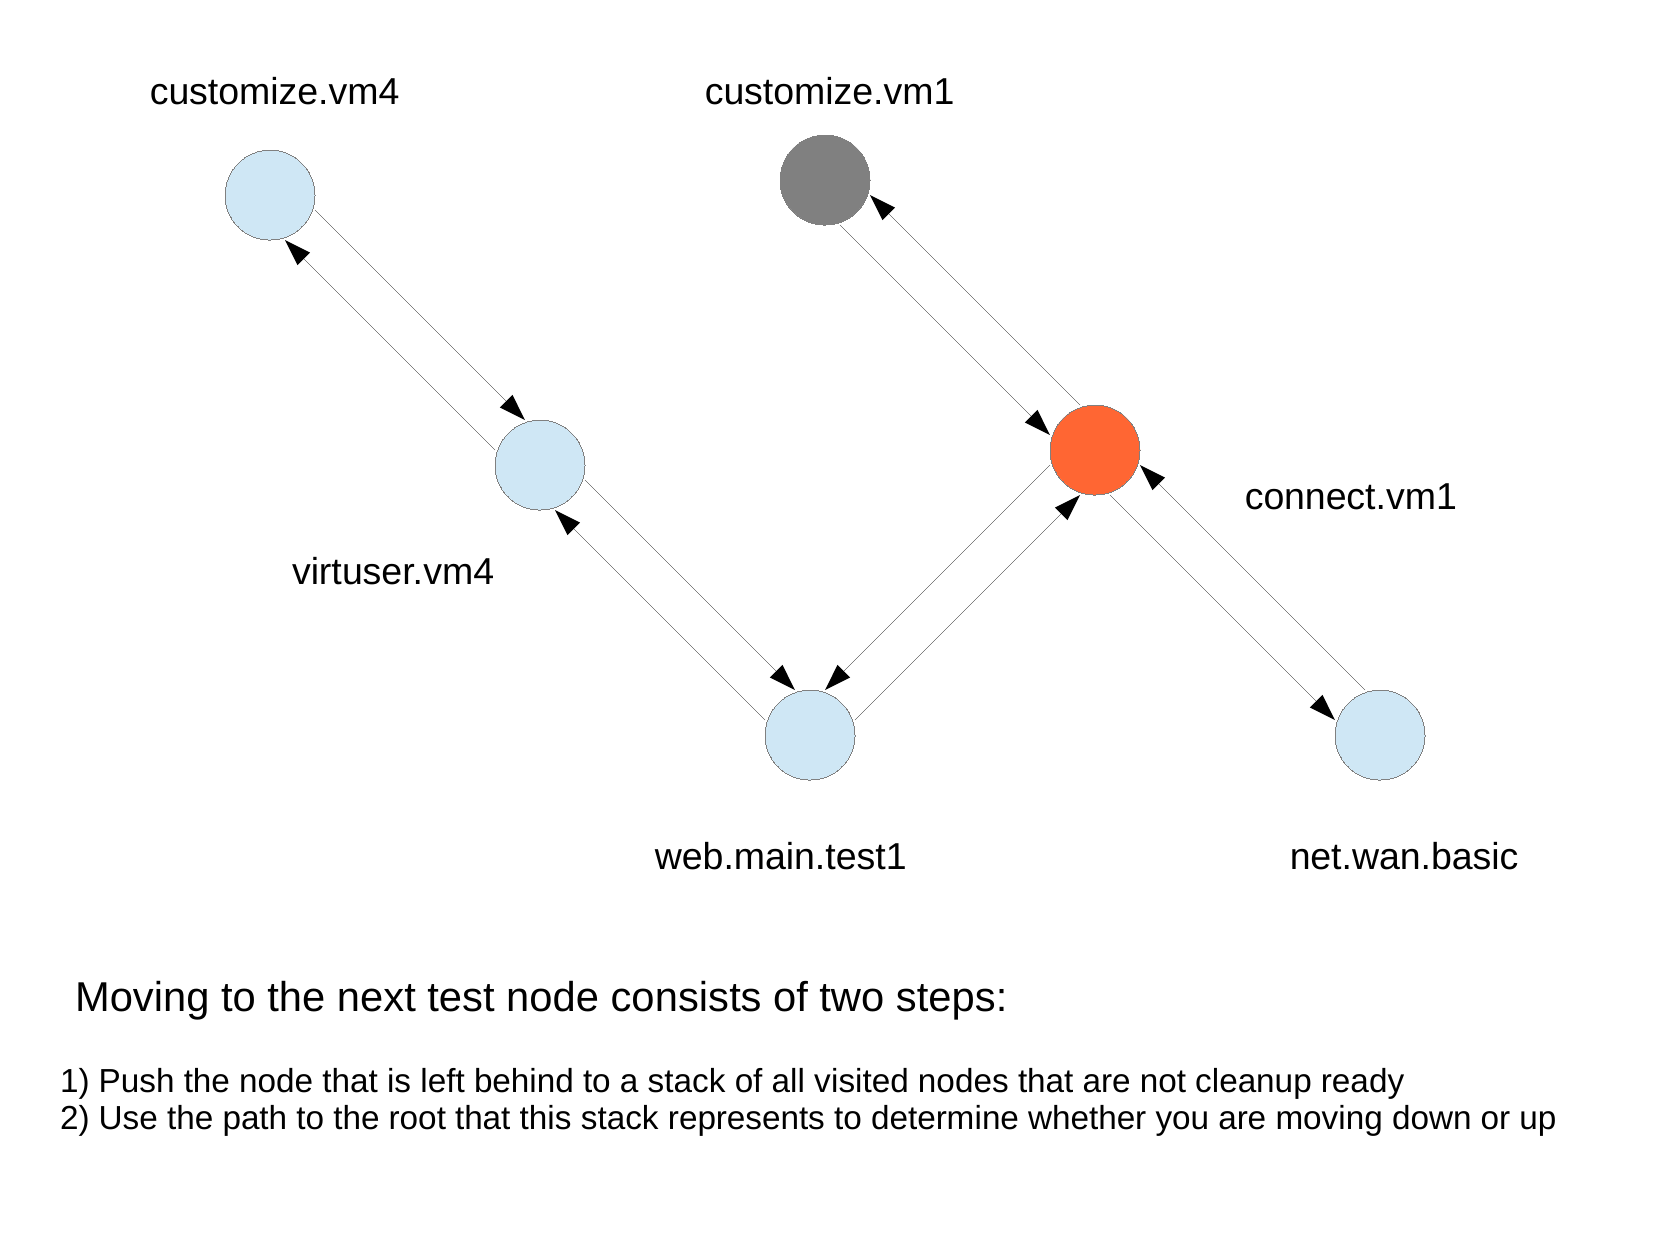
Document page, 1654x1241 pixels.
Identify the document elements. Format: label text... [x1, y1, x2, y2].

text_box web.main.test1 [640, 828, 958, 886]
text_box Moving to the next test node consists of two steps: Push the node that is left behind to a stack of all visited nodes that are not cleanup ready Use the path to the root that this stack represents to determine whether you are moving down or up [60, 940, 1591, 1171]
text_box connect.vm1 [1230, 468, 1545, 526]
text_box net.wan.basic [1275, 828, 1580, 886]
text_box virtuser.vm4 [277, 543, 541, 601]
text_box [780, 135, 871, 226]
text_box [765, 690, 856, 781]
text_box customize.vm4 [135, 63, 456, 121]
text_box [1335, 690, 1426, 781]
text_box [1050, 405, 1141, 496]
text_box [225, 150, 316, 241]
text_box [495, 420, 586, 511]
text_box customize.vm1 [690, 63, 1011, 121]
